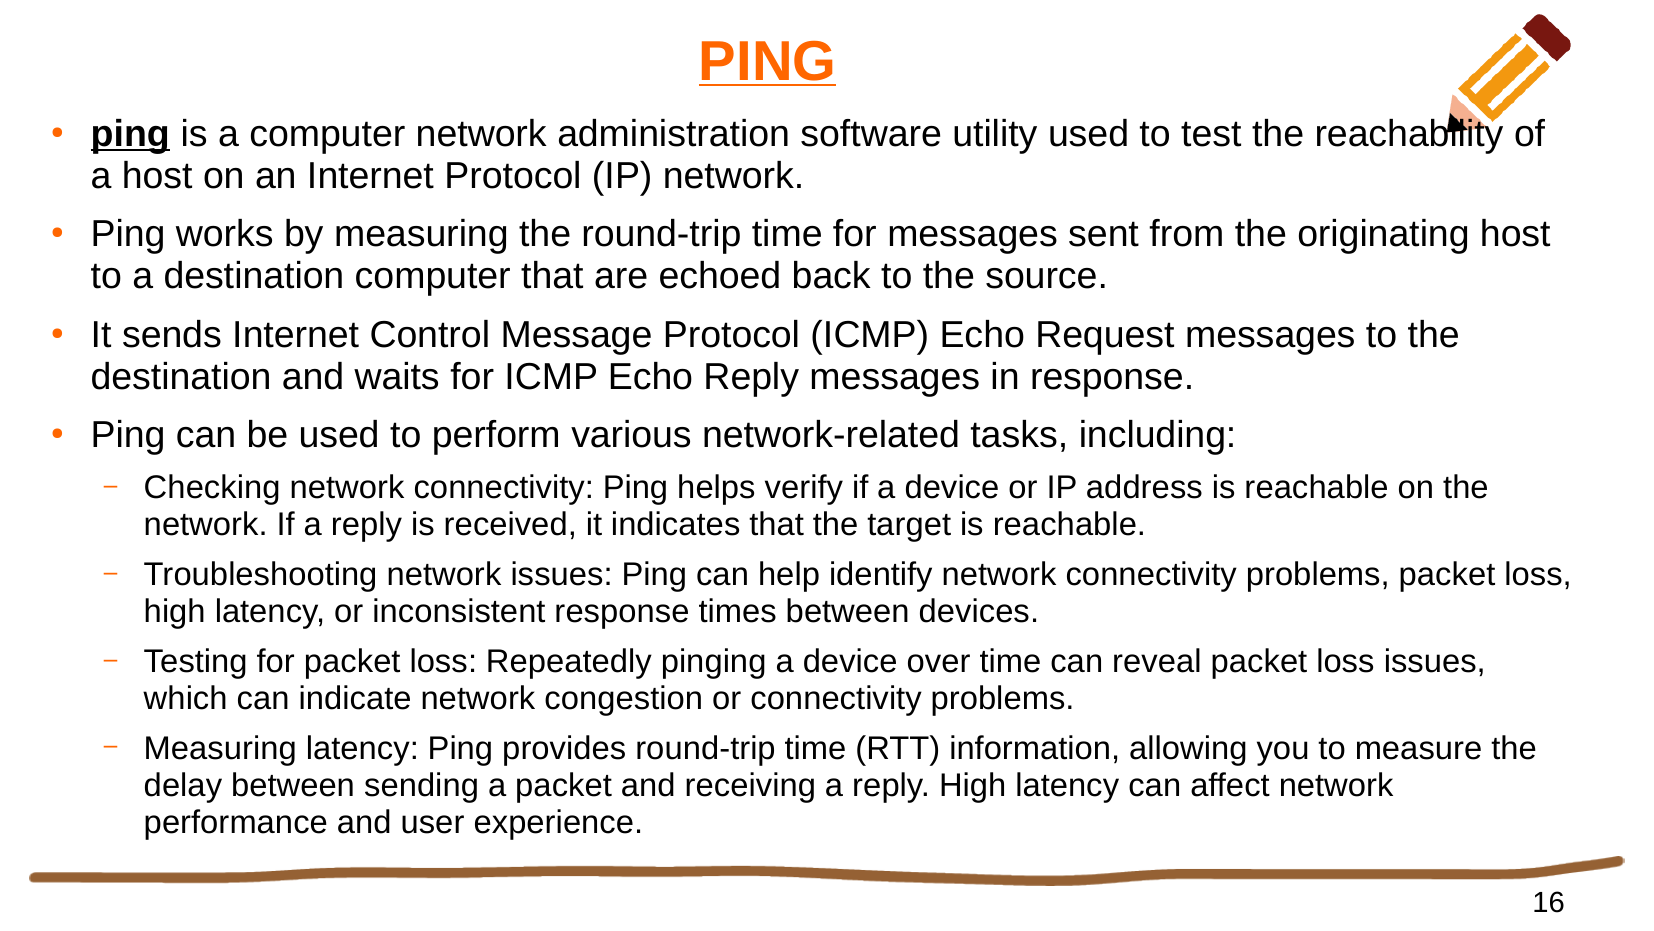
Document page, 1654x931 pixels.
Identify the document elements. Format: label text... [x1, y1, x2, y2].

title PING [88, 9, 1447, 112]
picture [1447, 14, 1571, 112]
picture [29, 856, 1625, 886]
list ping is a computer network administration software utility used to test the reachability of a host on an Internet Protocol (IP) network. Ping works by measuring the round-trip time for messages sent from the originating host to a destination computer that are echoed back to the source. It sends Internet Control Message Protocol (ICMP) Echo Request messages to the destination and waits for ICMP Echo Reply messages in response. Ping can be used to perform various network-related tasks, including: Checking network connectivity: Ping helps verify if a device or IP address is reachable on the network. If a reply is received, it indicates that the target is reachable. Troubleshooting network issues: Ping can help identify network connectivity problems, packet loss, high latency, or inconsistent response times between devices. Testing for packet loss: Repeatedly pinging a device over time can reveal packet loss issues, which can indicate network congestion or connectivity problems. Measuring latency: Ping provides round-trip time (RTT) information, allowing you to measure the delay between sending a packet and receiving a reply. High latency can affect network performance and user experience. [37, 112, 1576, 857]
